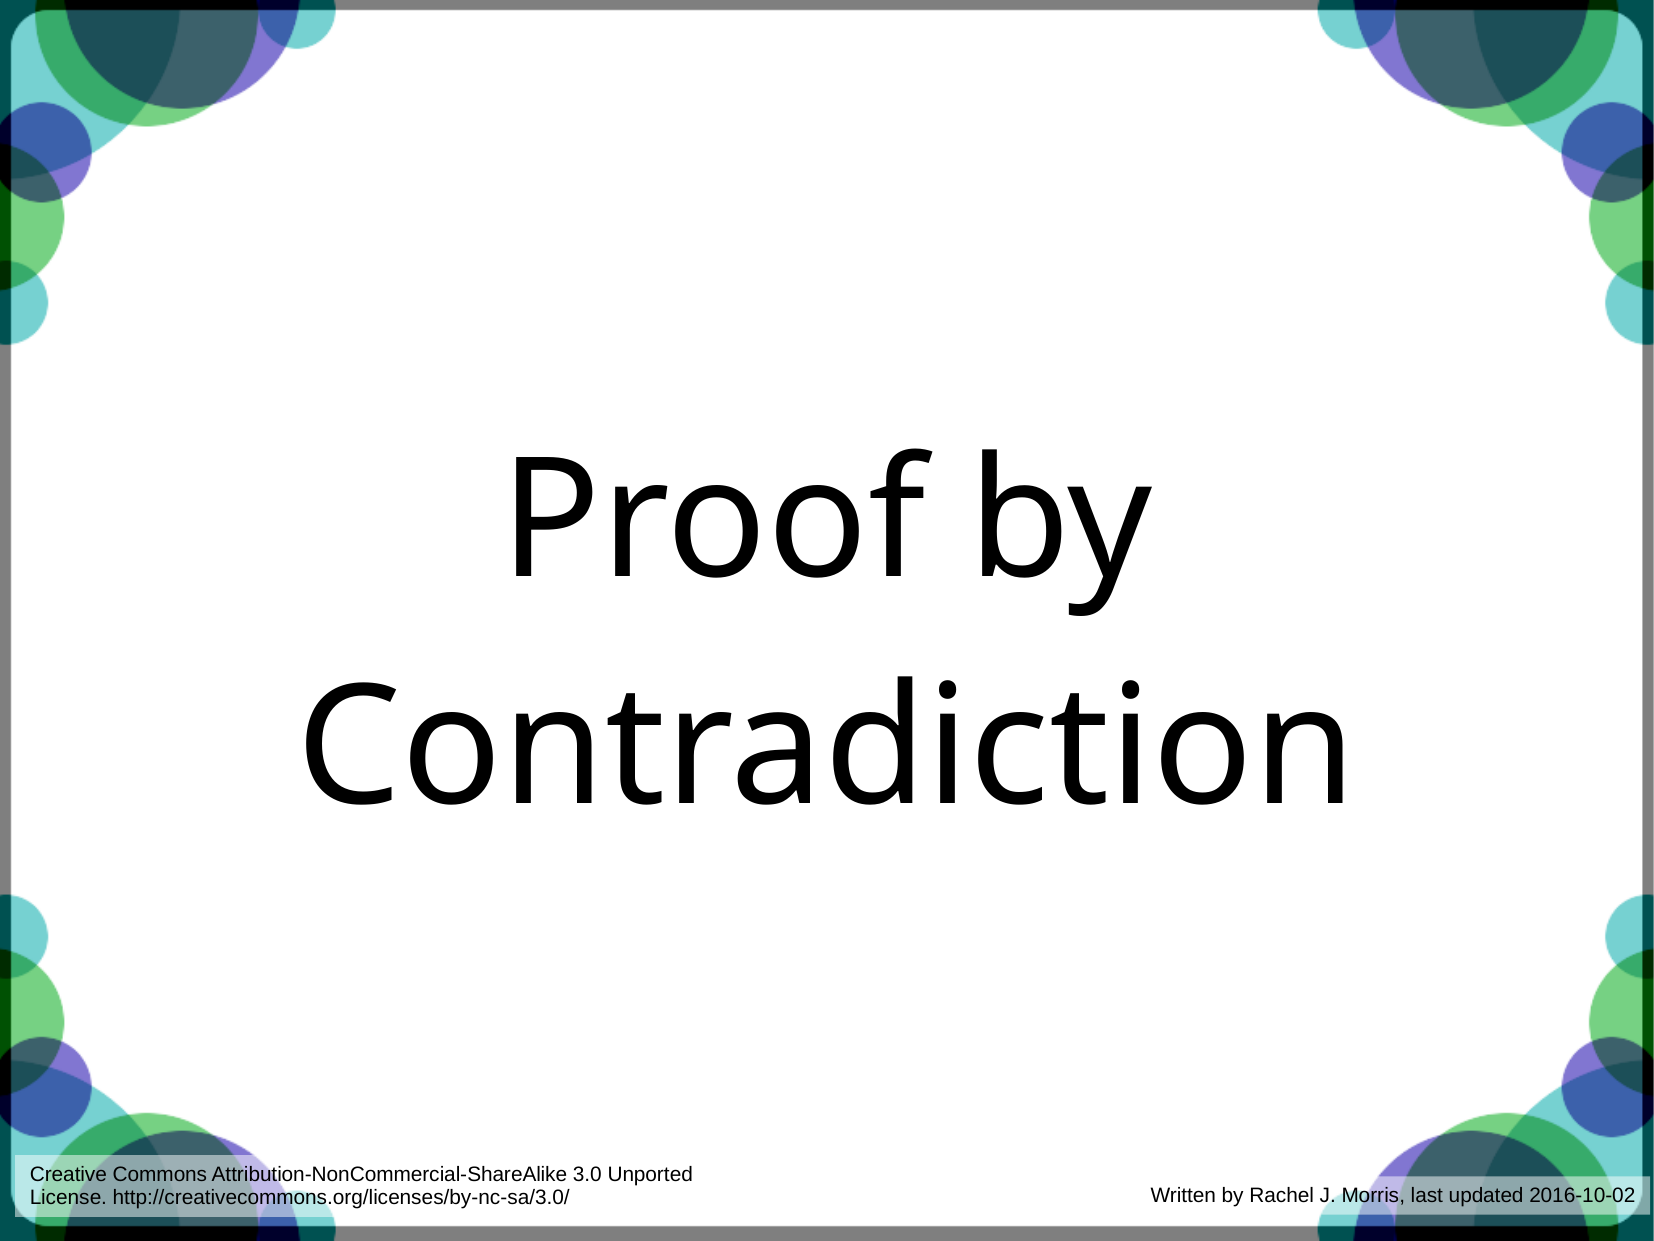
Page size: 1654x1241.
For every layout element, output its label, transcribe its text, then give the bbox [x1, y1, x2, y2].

title Proof by Contradiction [82, 521, 1571, 729]
picture [0, 0, 1654, 1241]
text_box Written by Rachel J. Morris, last updated 2016-10-02 [840, 1176, 1651, 1215]
text_box Creative Commons Attribution-NonCommercial-ShareAlike 3.0 Unported License. http://creativecommons.org/licenses/by-nc-sa/3.0/ [15, 1155, 766, 1217]
